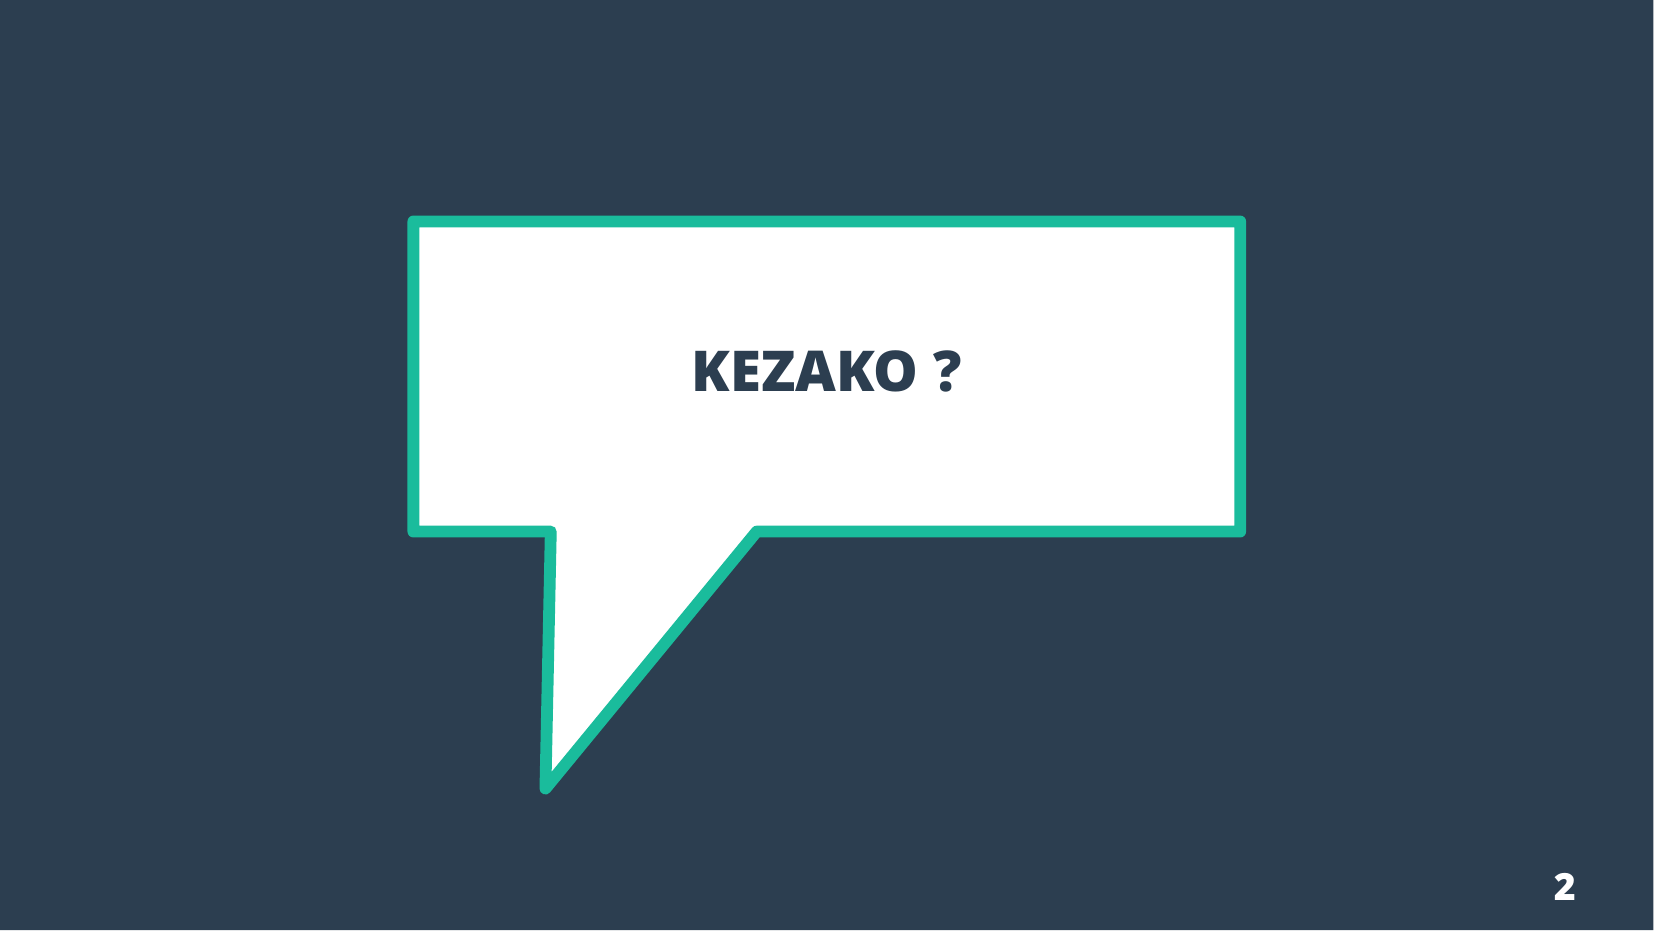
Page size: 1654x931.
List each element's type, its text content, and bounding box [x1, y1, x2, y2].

title KEZAKO ? [442, 236, 1211, 502]
